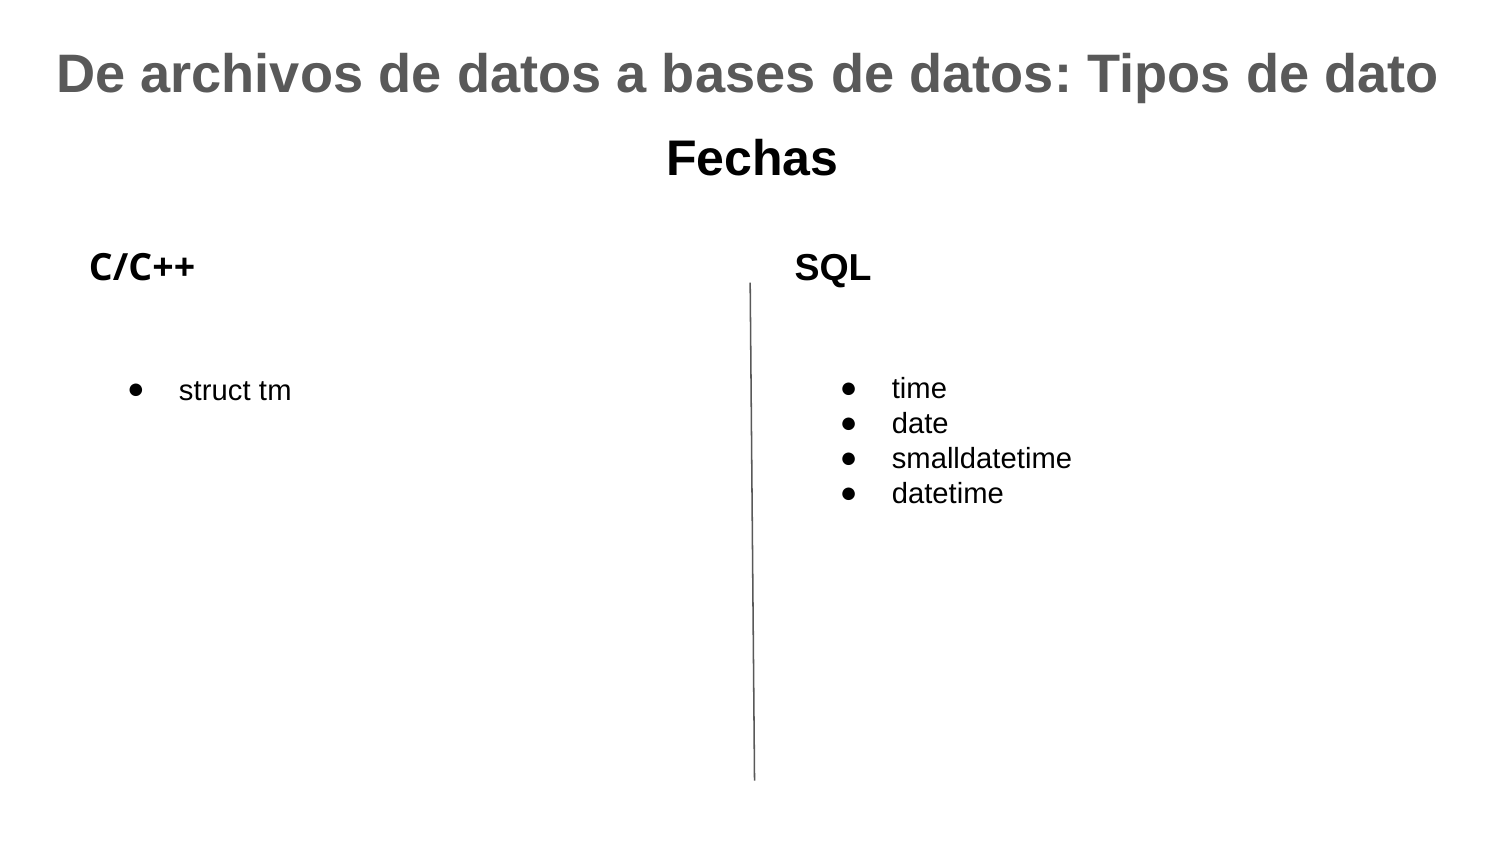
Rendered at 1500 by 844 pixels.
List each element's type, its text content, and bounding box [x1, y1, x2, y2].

text_box struct tm [89, 356, 690, 710]
text_box Fechas [57, 110, 1448, 196]
text_box C/C++ [73, 228, 248, 290]
text_box time date smalldatetime datetime [801, 354, 1350, 710]
text_box SQL [779, 228, 913, 290]
subtitle De archivos de datos a bases de datos: Tipos de dato [30, 23, 1467, 154]
